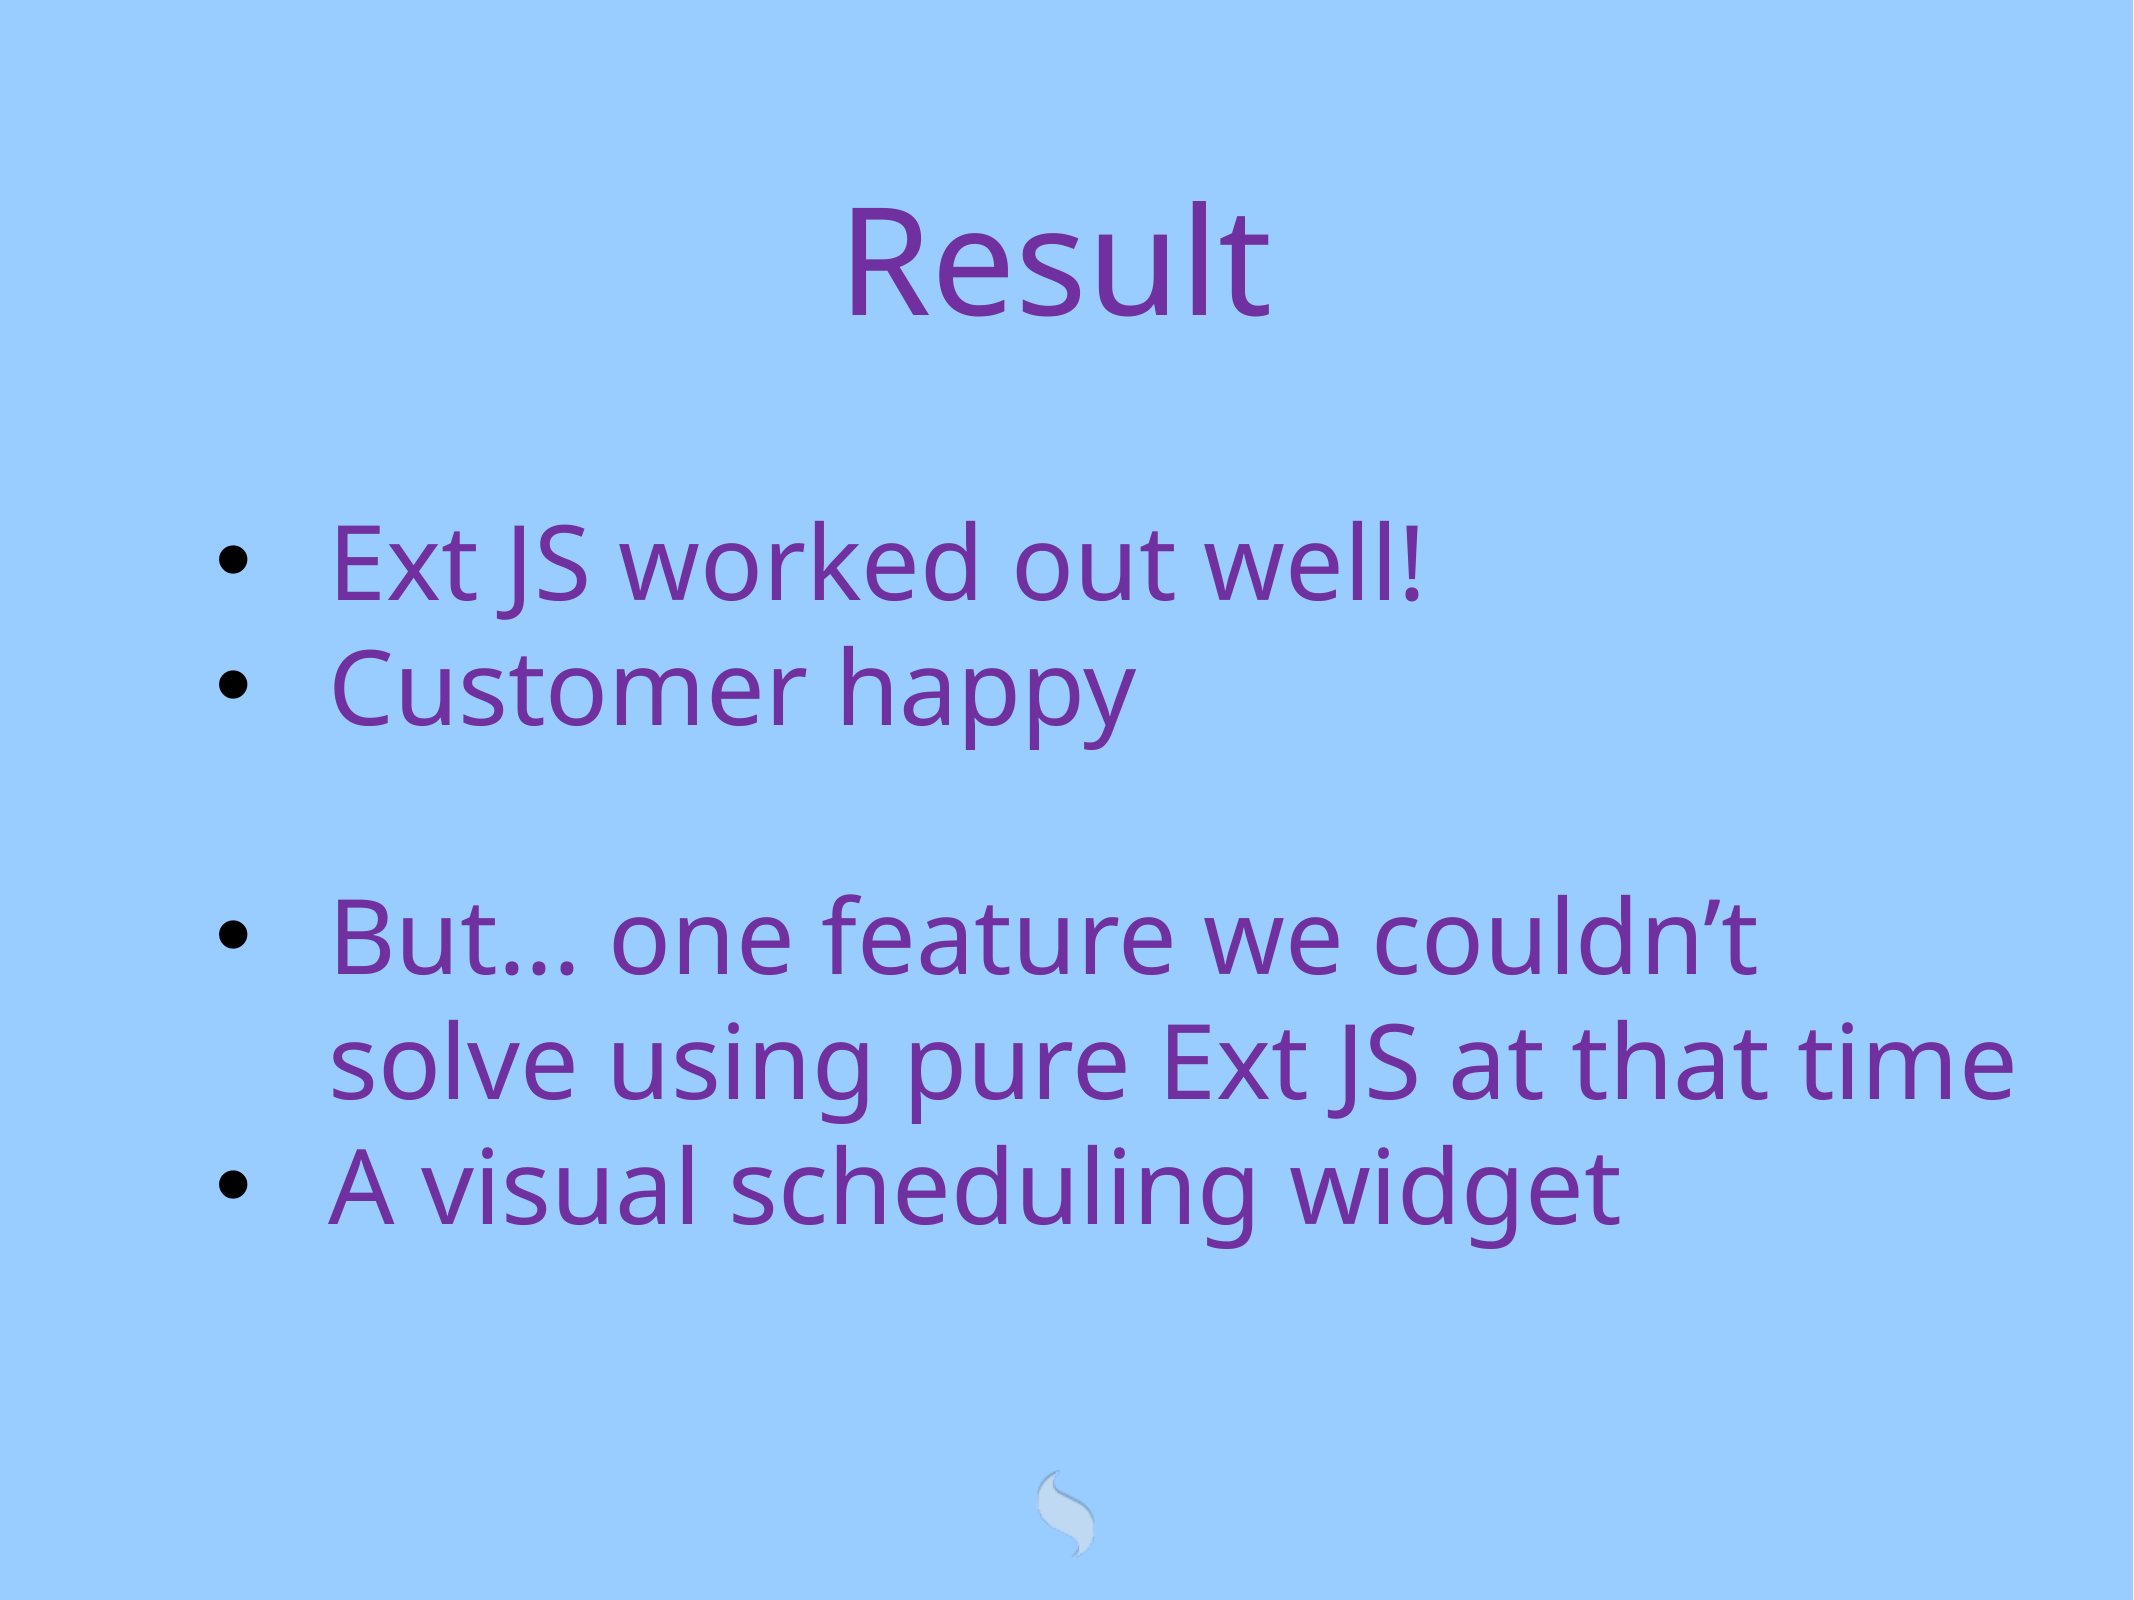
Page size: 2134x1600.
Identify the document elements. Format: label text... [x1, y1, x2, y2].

text_box Result [516, 174, 1595, 354]
text_box Ext JS worked out well! Customer happy But... one feature we couldn’t solve using pure Ext JS at that time A visual scheduling widget [207, 487, 2046, 1325]
picture [1035, 1470, 1098, 1561]
